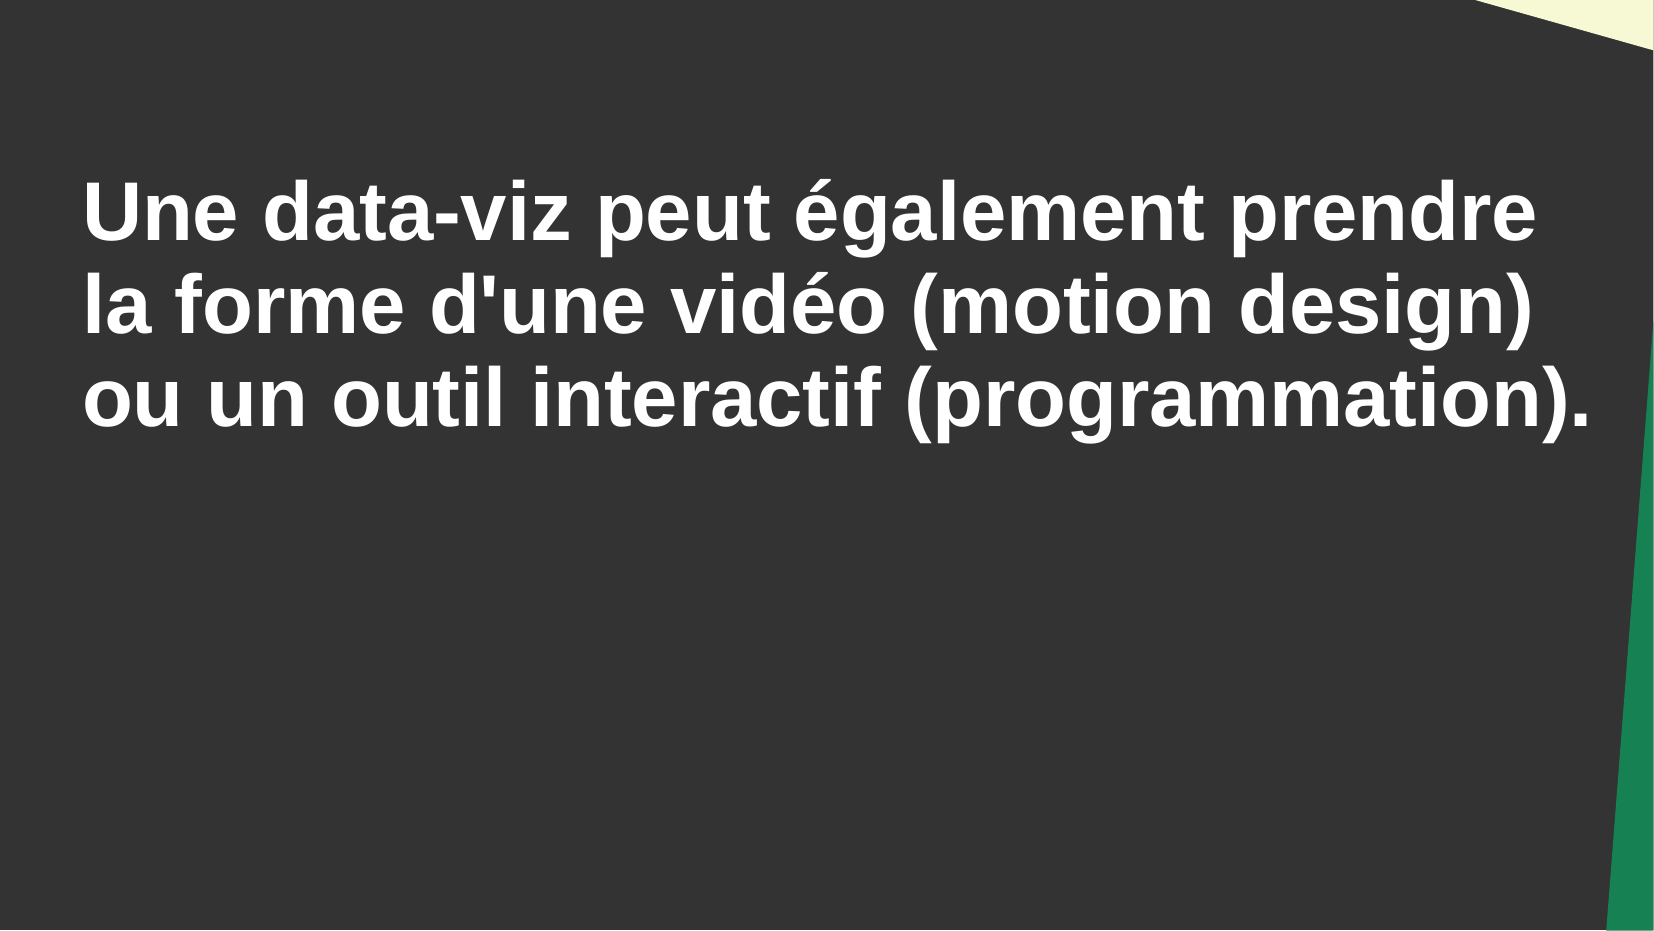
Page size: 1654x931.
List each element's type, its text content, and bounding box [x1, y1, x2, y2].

text_box [1606, 313, 1654, 931]
text_box [1475, 0, 1654, 51]
title Une data-viz peut également prendre la forme d'une vidéo (motion design) ou un outil interactif (programmation). [82, 165, 1619, 538]
